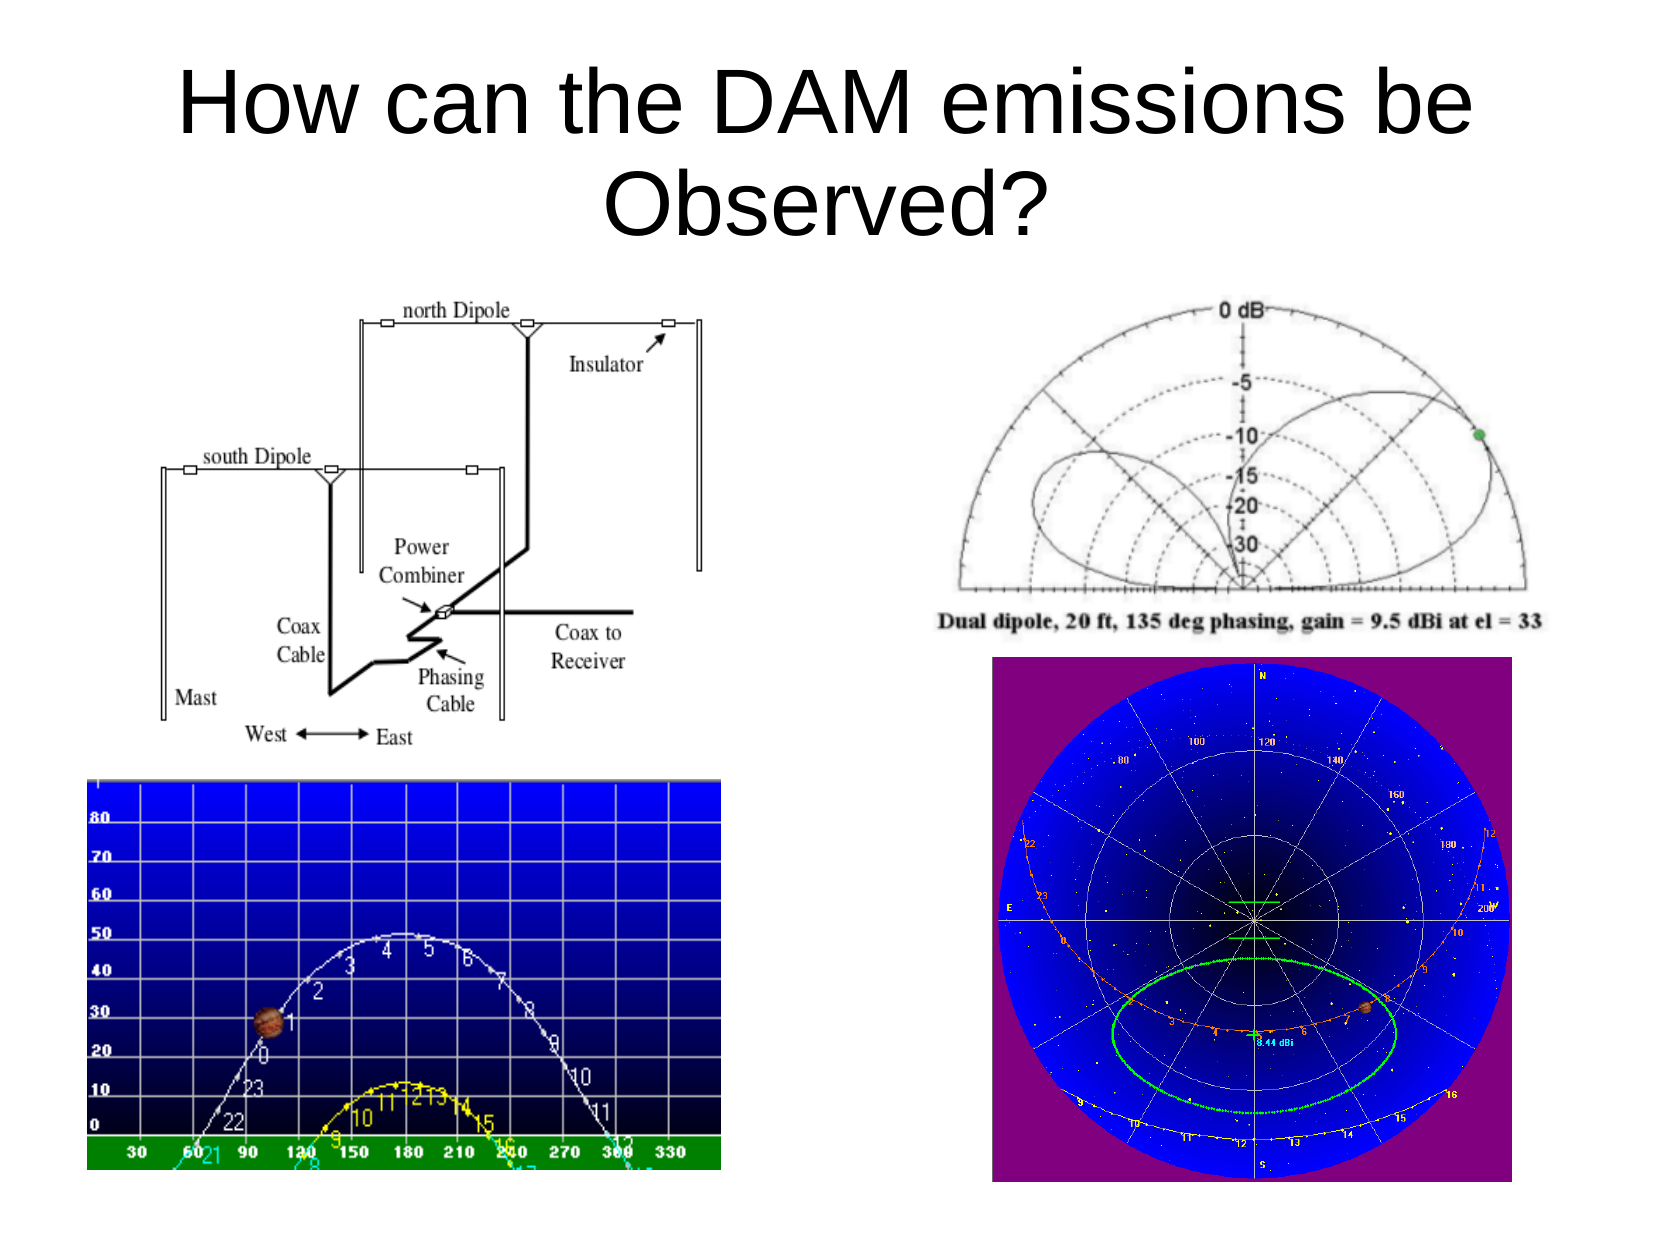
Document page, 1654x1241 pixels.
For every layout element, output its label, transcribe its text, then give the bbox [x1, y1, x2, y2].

picture [87, 779, 721, 1170]
picture [59, 283, 768, 756]
title How can the DAM emissions be Observed? [82, 49, 1571, 257]
picture [921, 284, 1570, 1182]
